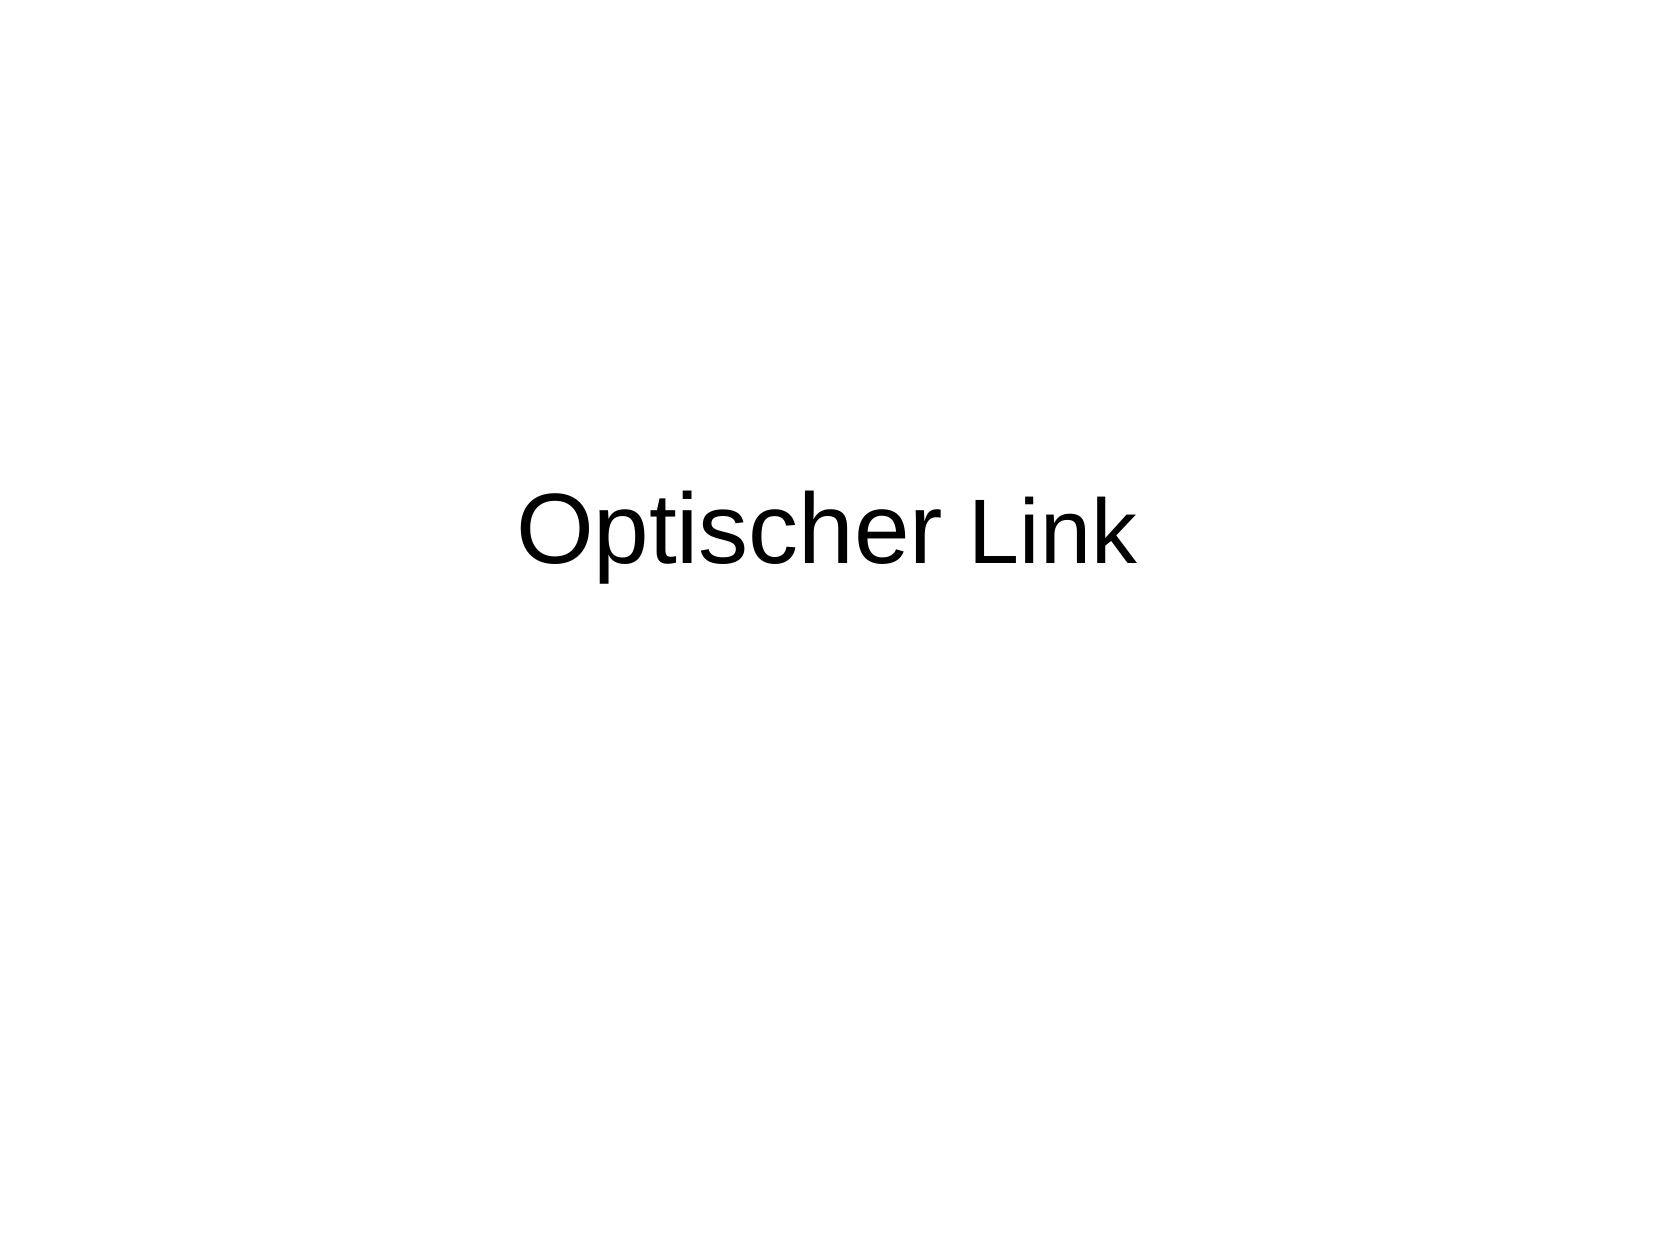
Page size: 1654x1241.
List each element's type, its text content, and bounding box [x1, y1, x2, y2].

subtitle Optischer Link [82, 49, 1571, 1010]
